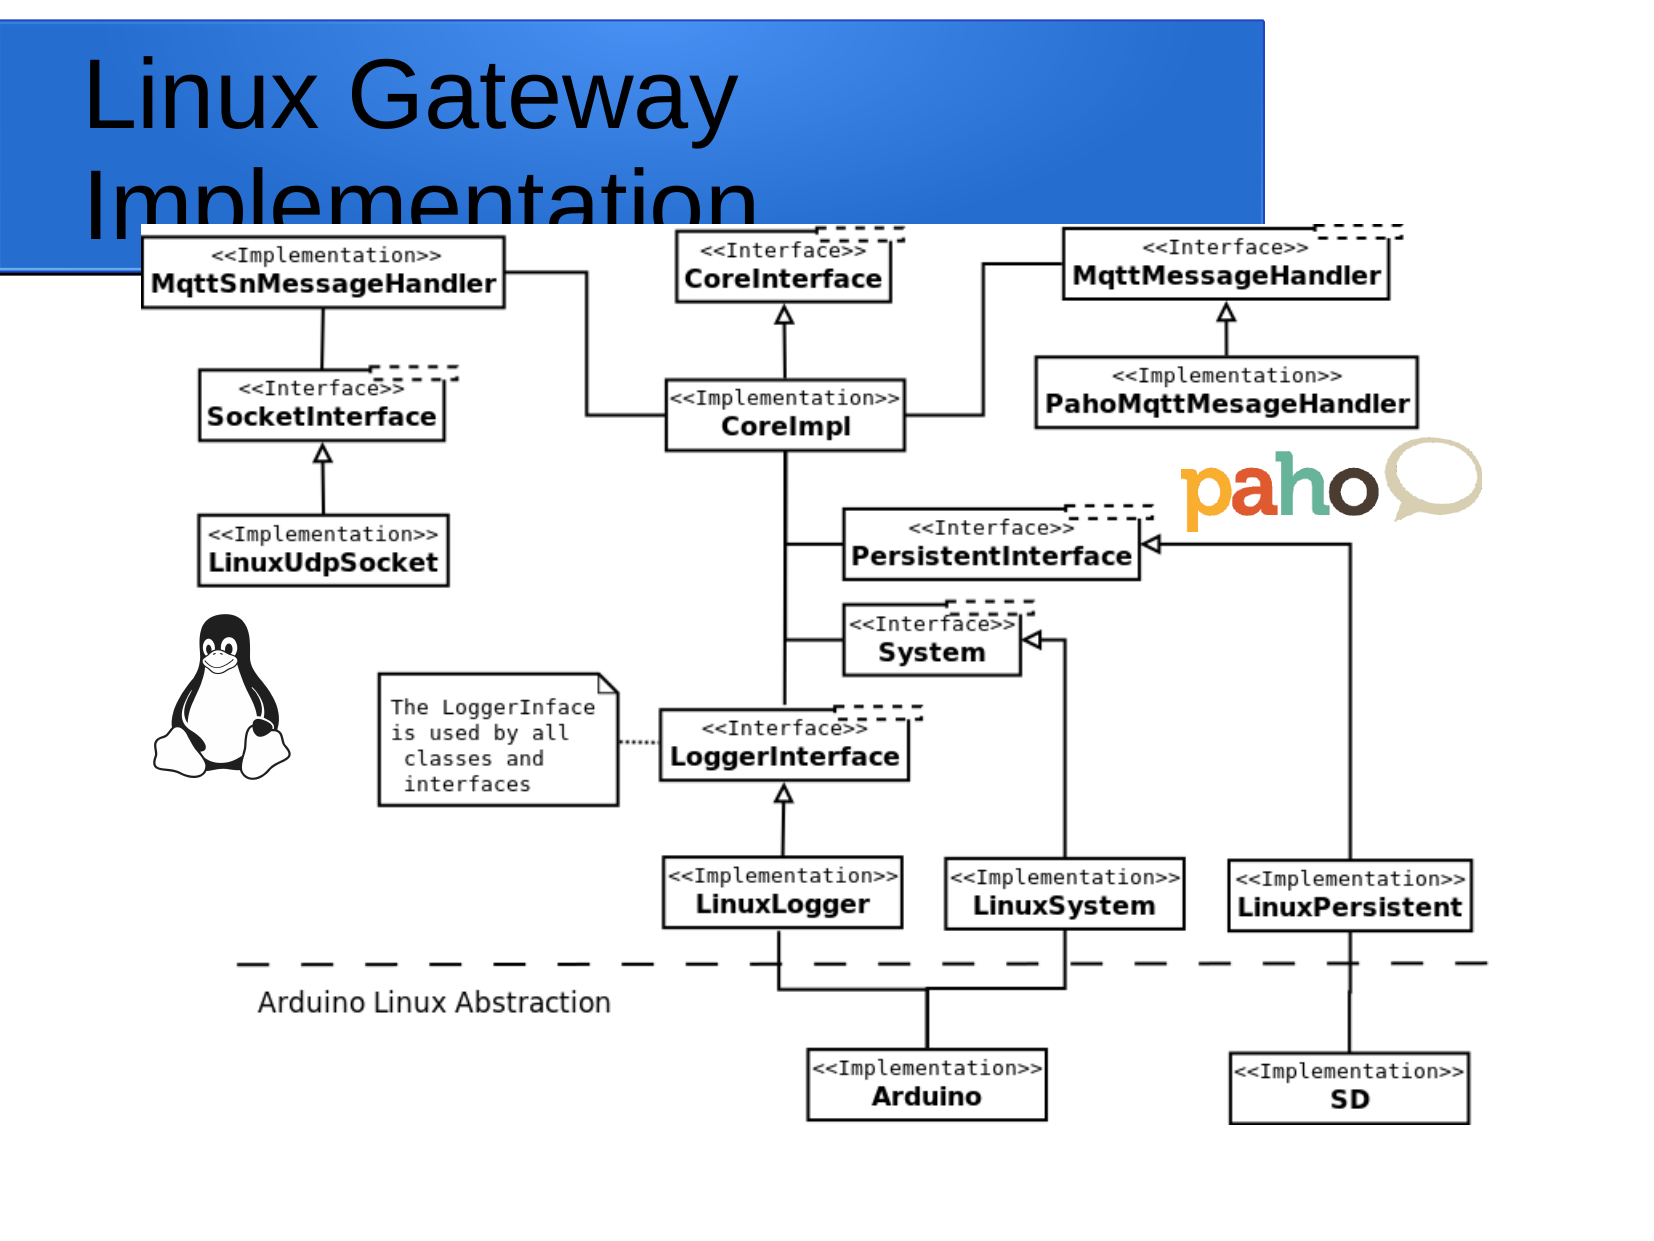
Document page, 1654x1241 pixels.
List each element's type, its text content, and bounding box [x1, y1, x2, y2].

picture [141, 224, 1489, 1125]
title Linux Gateway Implementation [82, 38, 1235, 261]
